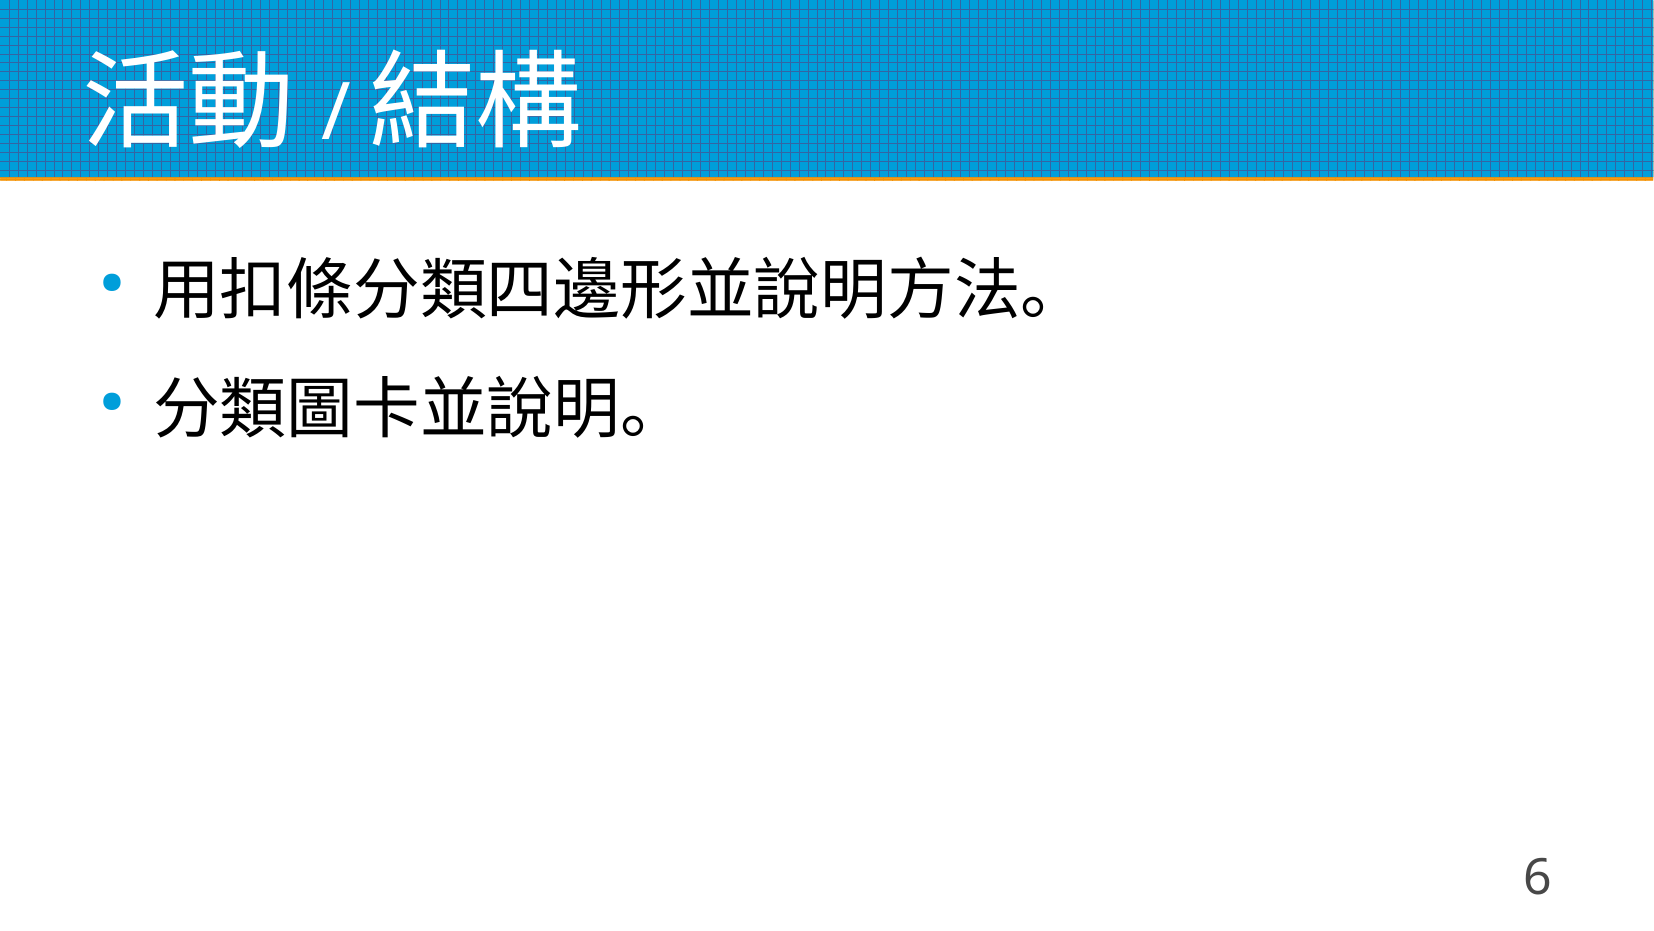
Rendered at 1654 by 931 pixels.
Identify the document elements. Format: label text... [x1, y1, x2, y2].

list 用扣條分類四邊形並說明方法。 分類圖卡並說明。 [82, 236, 1563, 811]
title 活動/結構 [82, 14, 1571, 171]
